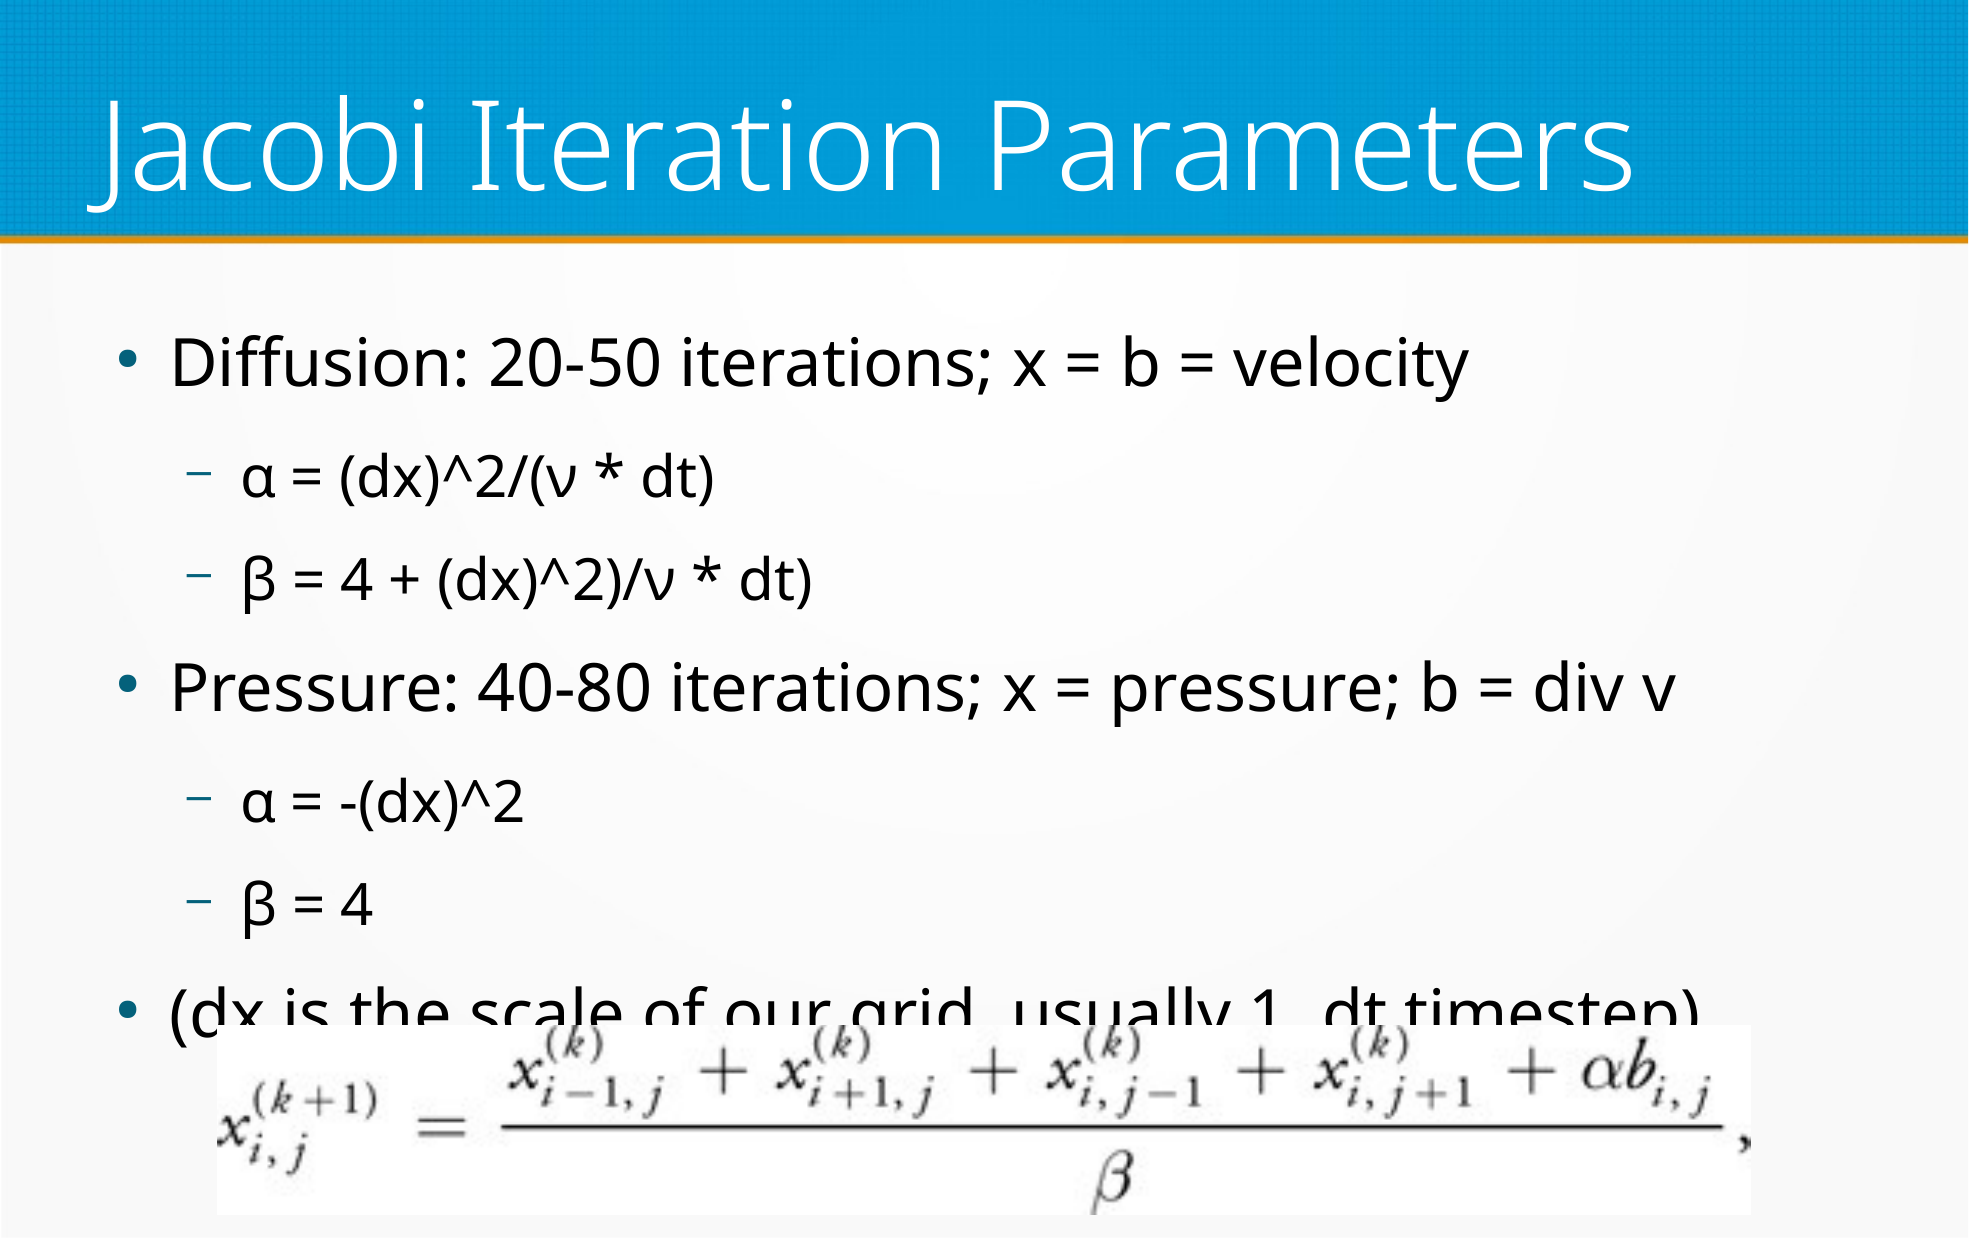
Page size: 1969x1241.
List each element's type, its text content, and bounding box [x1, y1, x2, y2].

title Jacobi Iteration Parameters [98, 19, 1870, 228]
picture [0, 233, 1969, 1241]
list Diffusion: 20-50 iterations; x = b = velocity α = (dx)^2/(ν * dt) β = 4 + (dx)^2)/ν * dt) Pressure: 40-80 iterations; x = pressure; b = div v α = -(dx)^2 β = 4 (dx is the scale of our grid, usually 1, dt timestep) [98, 315, 1860, 1081]
